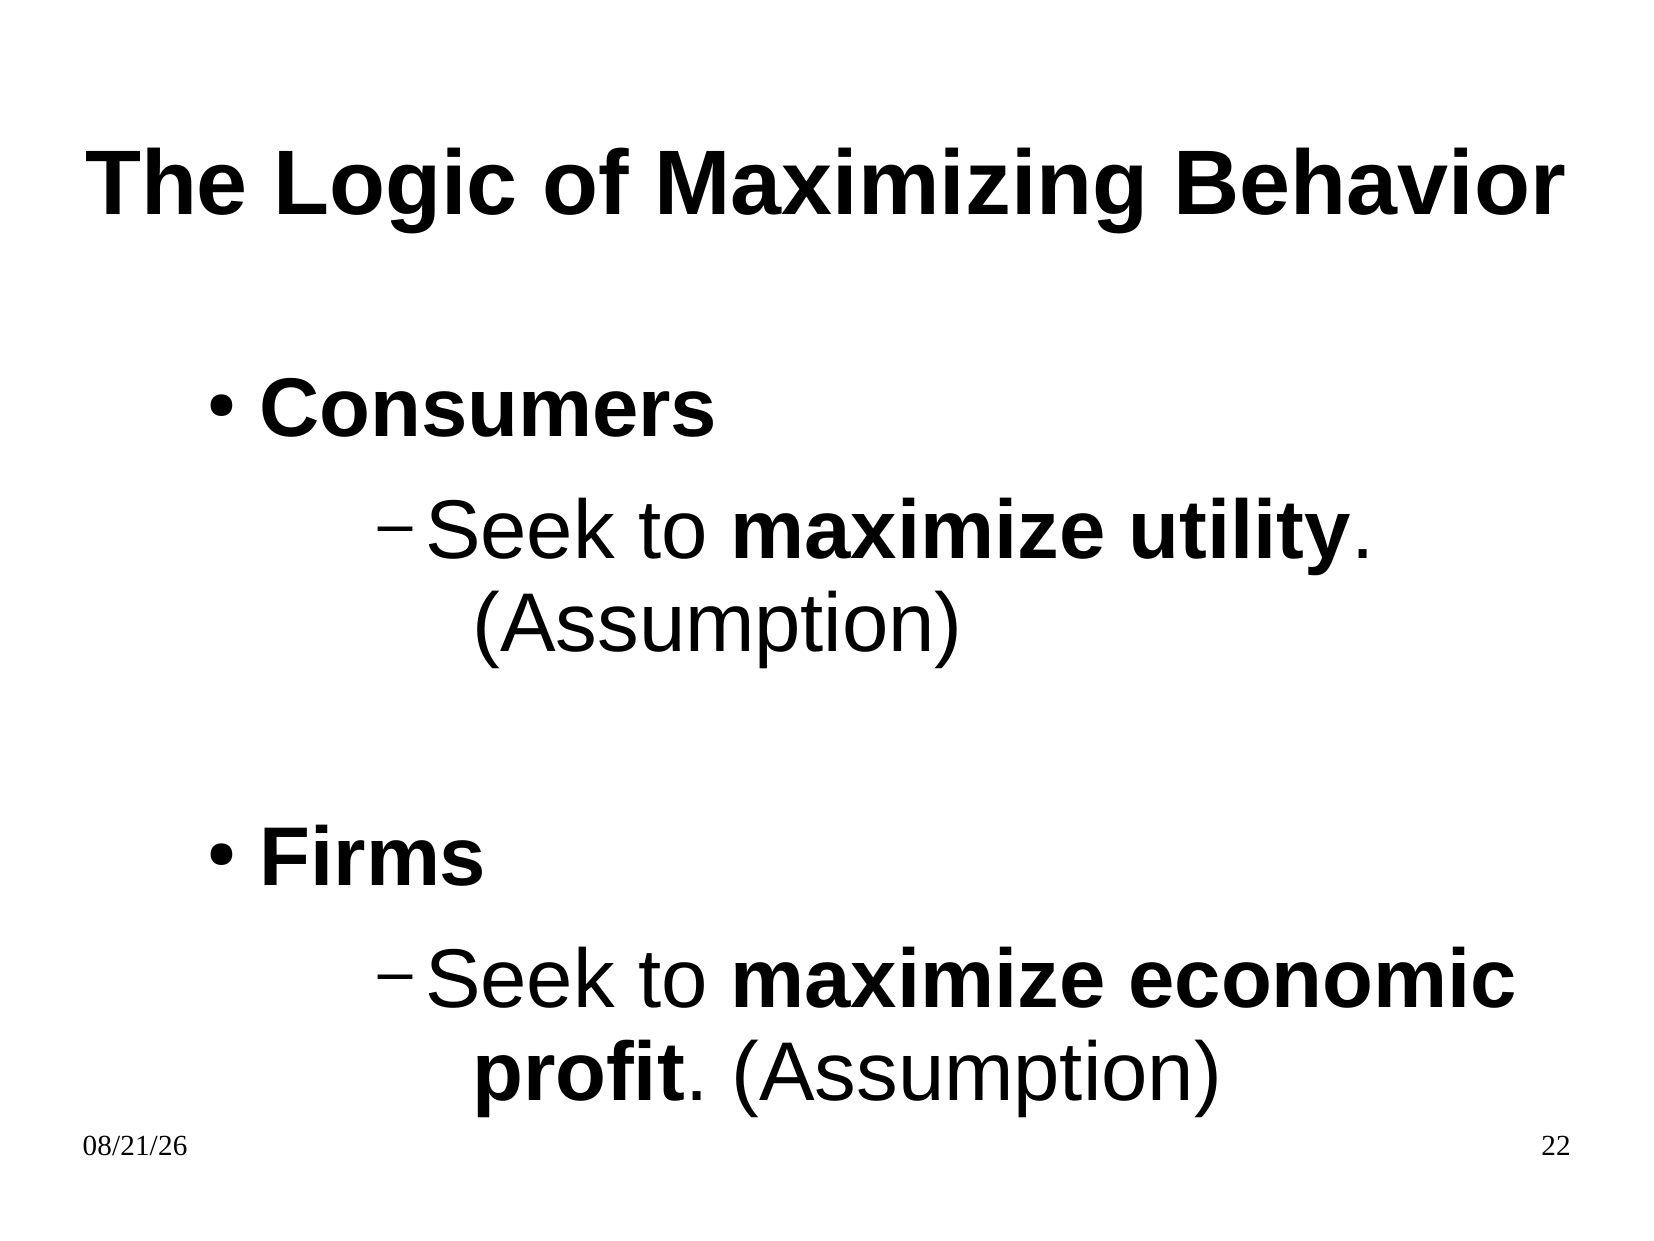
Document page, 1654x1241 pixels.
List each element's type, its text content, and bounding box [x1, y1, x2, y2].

list Consumers Seek to maximize utility. (Assumption) Firms Seek to maximize economic profit. (Assumption) [188, 361, 1520, 1119]
title The Logic of Maximizing Behavior [82, 78, 1571, 287]
